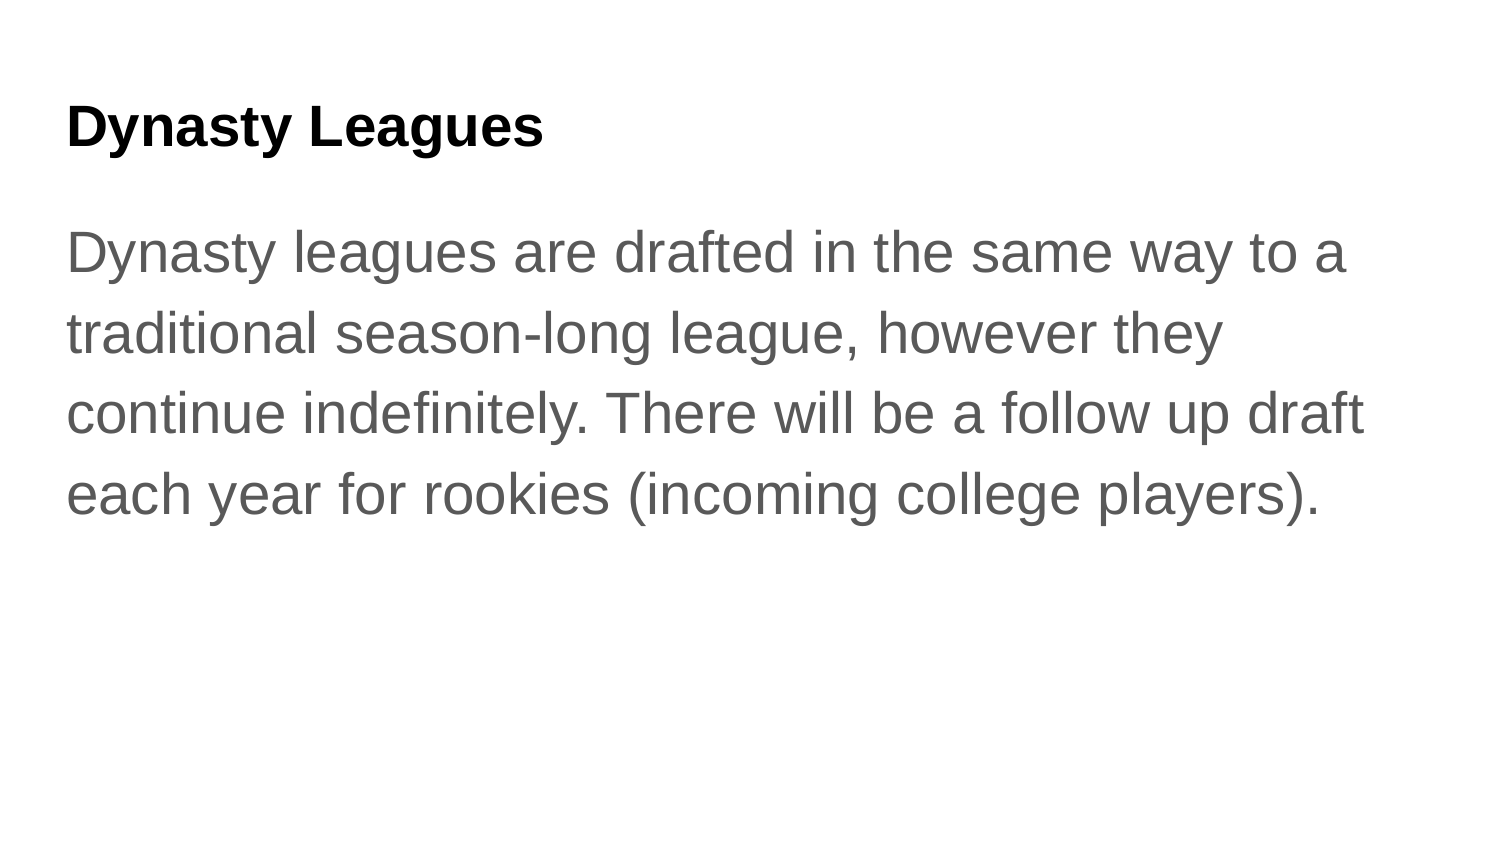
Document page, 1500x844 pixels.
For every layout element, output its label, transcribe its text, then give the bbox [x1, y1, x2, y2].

title Dynasty Leagues [51, 72, 1449, 167]
list Dynasty leagues are drafted in the same way to a traditional season-long league, however they continue indefinitely. There will be a follow up draft each year for rookies (incoming college players). [51, 189, 1449, 750]
